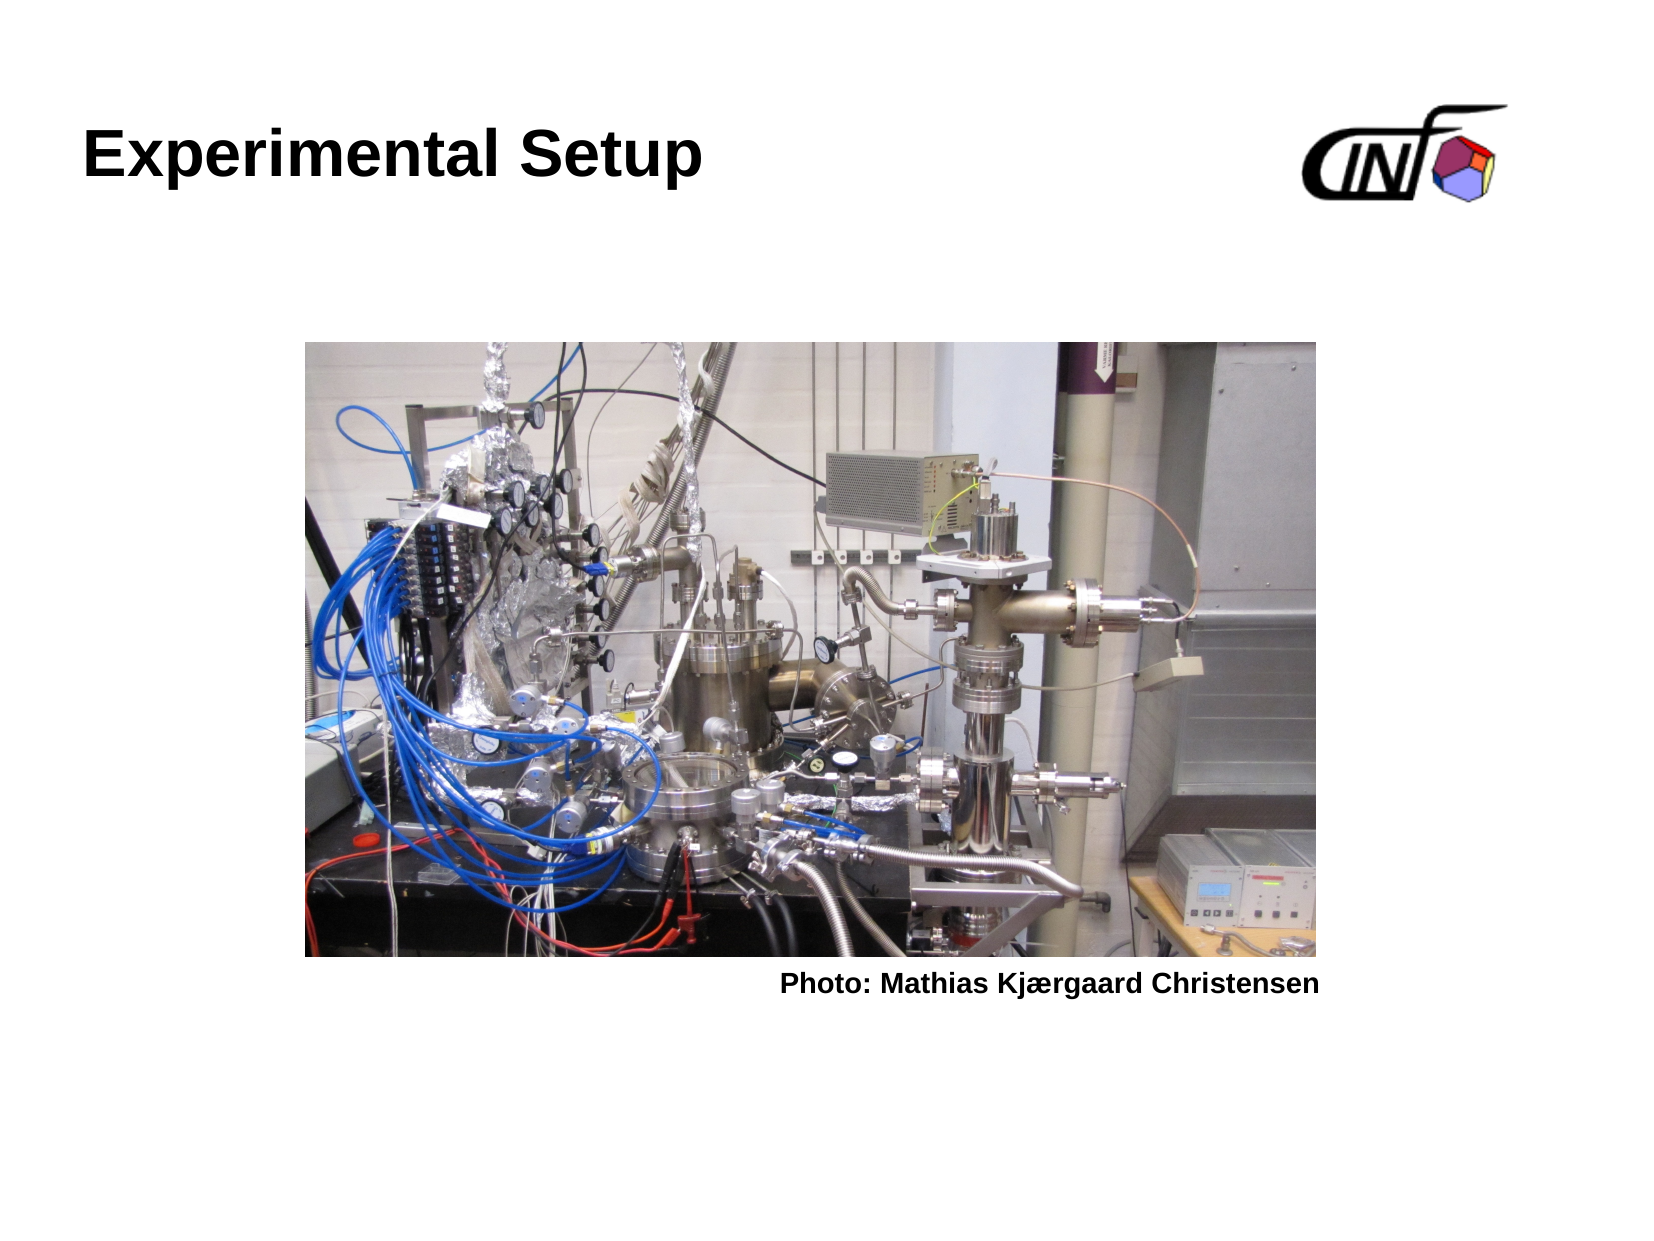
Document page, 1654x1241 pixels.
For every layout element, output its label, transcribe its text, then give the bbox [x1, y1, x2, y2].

text_box Photo: Mathias Kjærgaard Christensen [765, 960, 1351, 1008]
picture [305, 342, 1316, 957]
title Experimental Setup [82, 49, 1571, 257]
